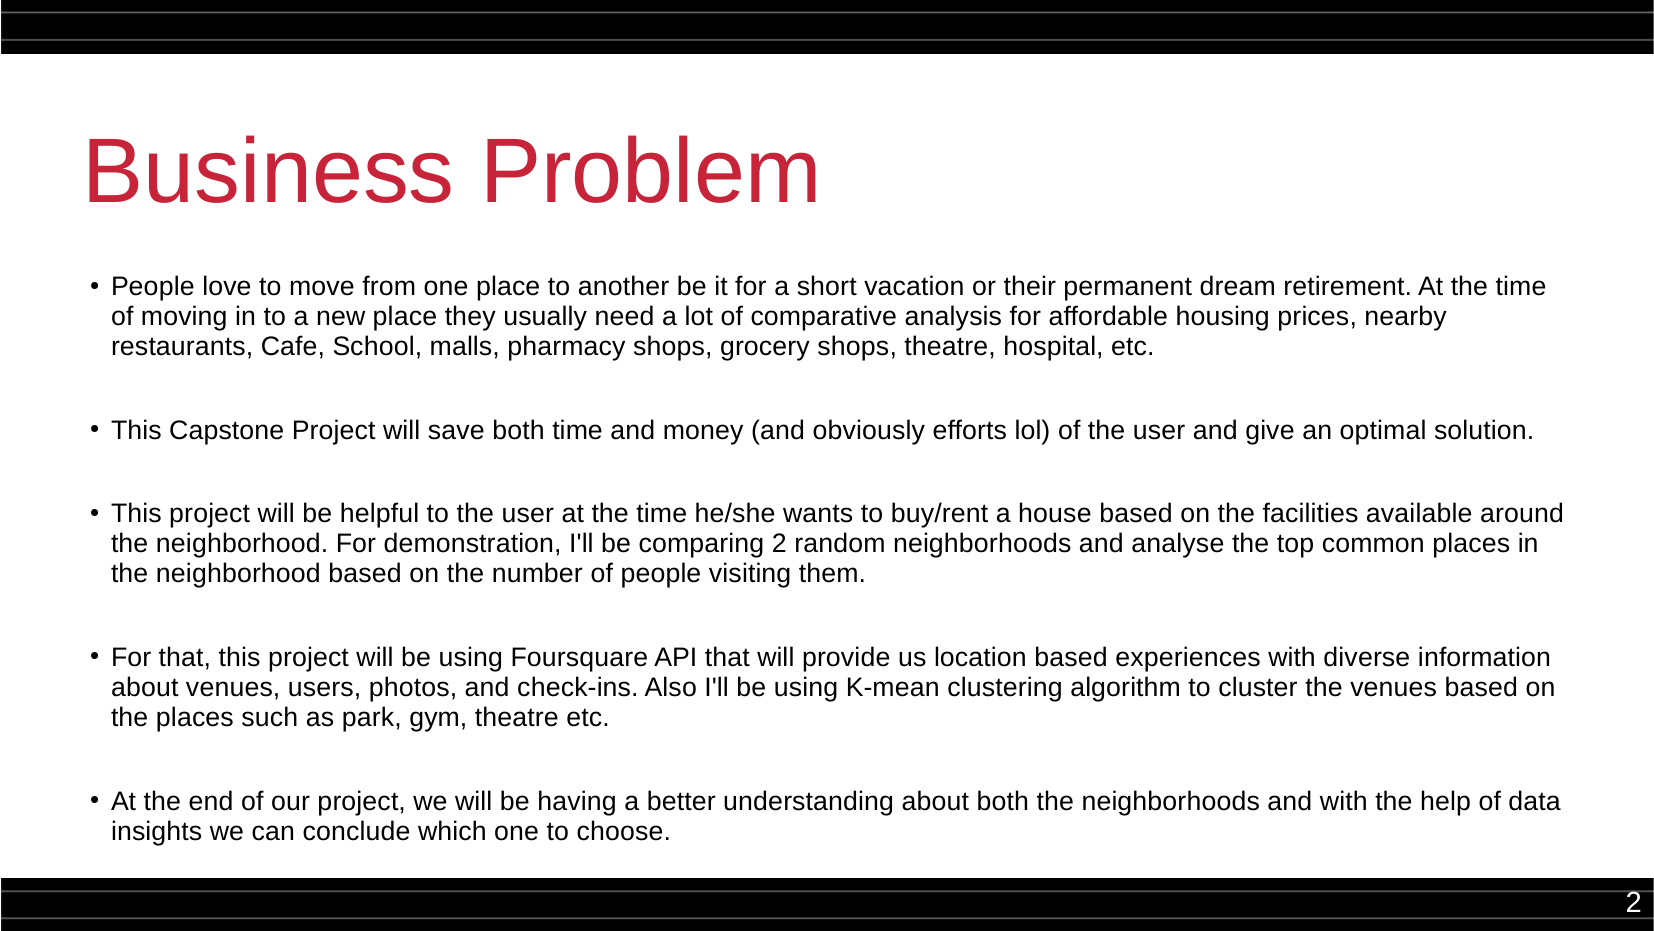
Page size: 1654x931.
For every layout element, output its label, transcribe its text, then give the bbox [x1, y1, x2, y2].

title Business Problem [82, 92, 1571, 249]
list People love to move from one place to another be it for a short vacation or their permanent dream retirement. At the time of moving in to a new place they usually need a lot of comparative analysis for affordable housing prices, nearby restaurants, Cafe, School, malls, pharmacy shops, grocery shops, theatre, hospital, etc. This Capstone Project will save both time and money (and obviously efforts lol) of the user and give an optimal solution. This project will be helpful to the user at the time he/she wants to buy/rent a house based on the facilities available around the neighborhood. For demonstration, I'll be comparing 2 random neighborhoods and analyse the top common places in the neighborhood based on the number of people visiting them. For that, this project will be using Foursquare API that will provide us location based experiences with diverse information about venues, users, photos, and check-ins. Also I'll be using K-mean clustering algorithm to cluster the venues based on the places such as park, gym, theatre etc. At the end of our project, we will be having a better understanding about both the neighborhoods and with the help of data insights we can conclude which one to choose. [82, 271, 1571, 851]
picture [1, 878, 1654, 931]
picture [1, 0, 1654, 54]
